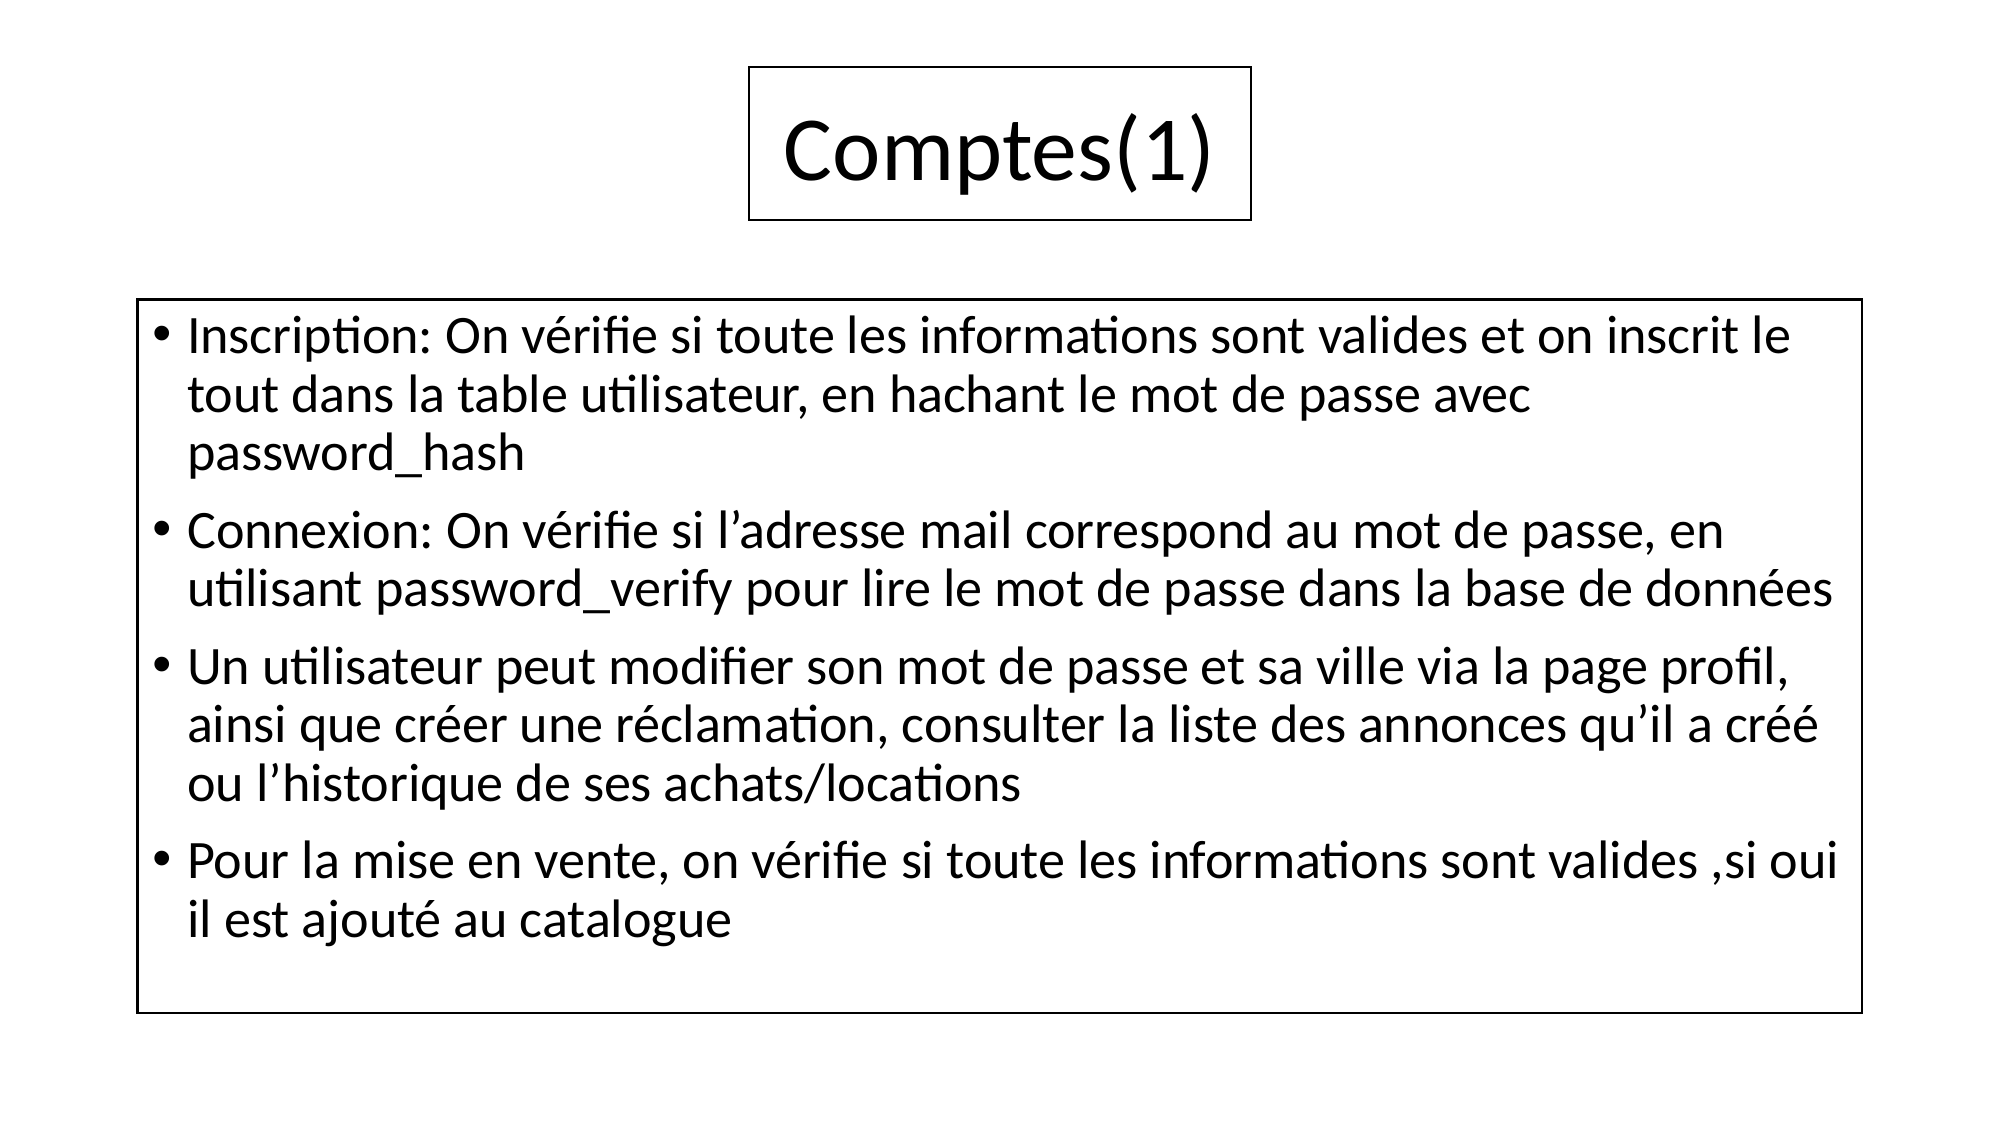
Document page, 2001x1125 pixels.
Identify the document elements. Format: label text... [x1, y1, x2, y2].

list Inscription: On vérifie si toute les informations sont valides et on inscrit le tout dans la table utilisateur, en hachant le mot de passe avec password_hash Connexion: On vérifie si l’adresse mail correspond au mot de passe, en utilisant password_verify pour lire le mot de passe dans la base de données Un utilisateur peut modifier son mot de passe et sa ville via la page profil, ainsi que créer une réclamation, consulter la liste des annonces qu’il a créé ou l’historique de ses achats/locations Pour la mise en vente, on vérifie si toute les informations sont valides ,si oui il est ajouté au catalogue [137, 299, 1863, 1014]
title Comptes(1) [748, 66, 1252, 221]
